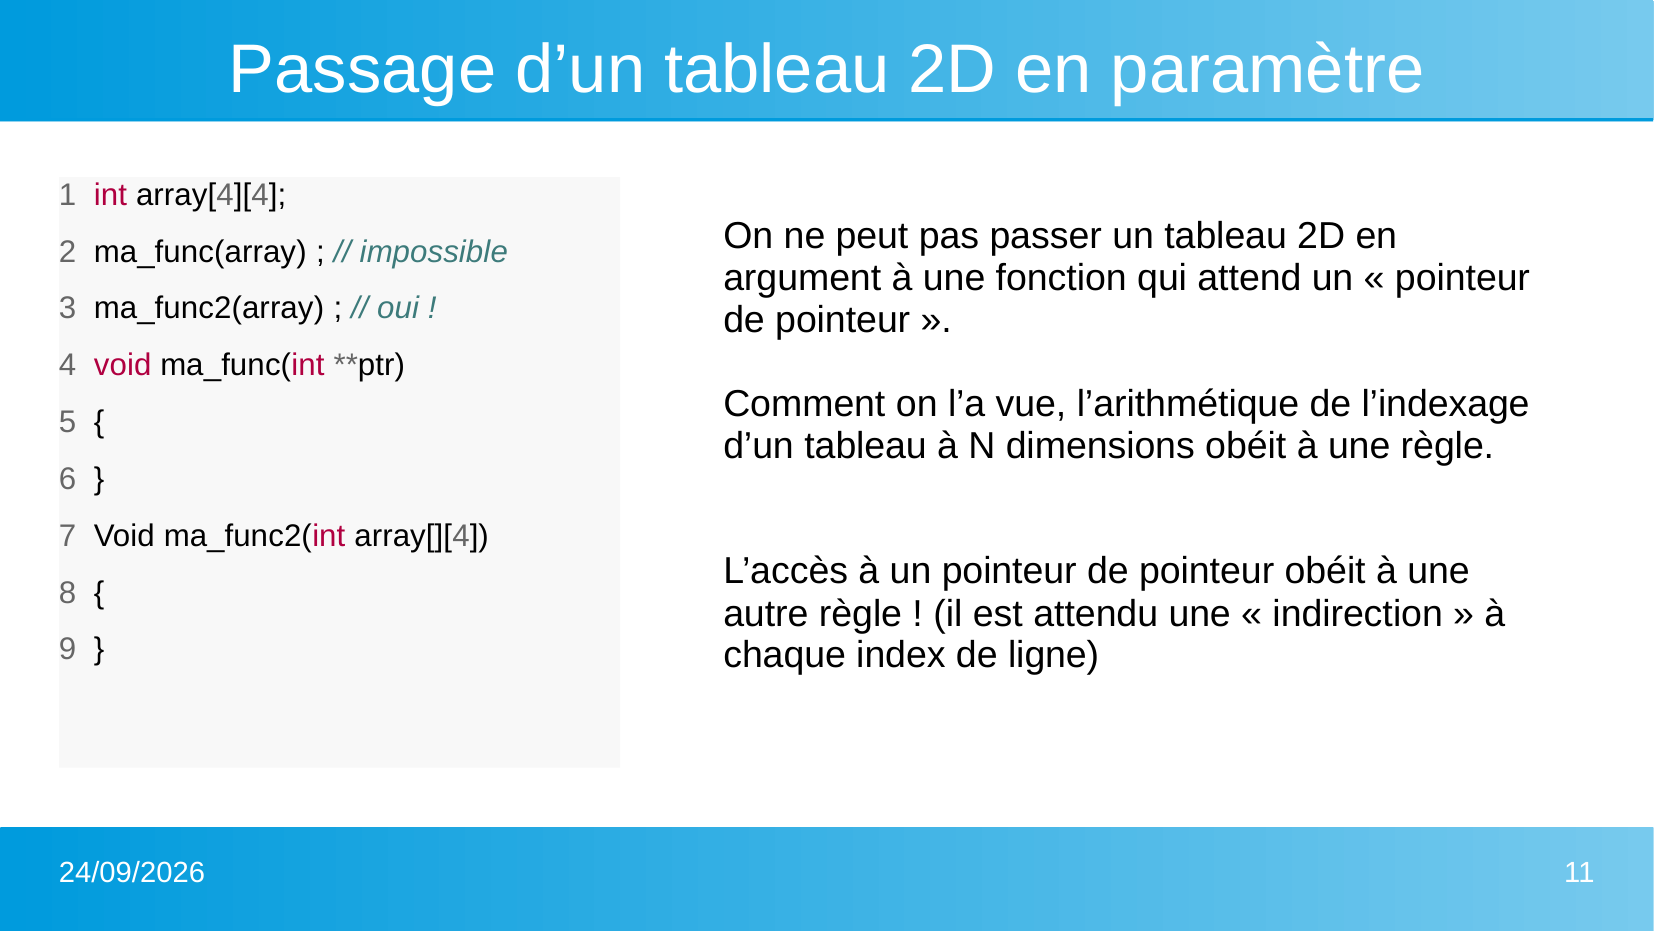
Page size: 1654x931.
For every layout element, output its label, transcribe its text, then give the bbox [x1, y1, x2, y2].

text_box On ne peut pas passer un tableau 2D en argument à une fonction qui attend un « pointeur de pointeur ». Comment on l’a vue, l’arithmétique de l’indexage d’un tableau à N dimensions obéit à une règle. L’accès à un pointeur de pointeur obéit à une autre règle ! (il est attendu une « indirection » à chaque index de ligne) [708, 206, 1565, 768]
list 1 int array[4][4]; 2 ma_func(array) ; // impossible 3 ma_func2(array) ; // oui ! 4 void ma_func(int **ptr) 5 { 6 } 7 Void ma_func2(int array[][4]) 8 { 9 } [59, 177, 621, 768]
title Passage d’un tableau 2D en paramètre [59, 29, 1595, 108]
